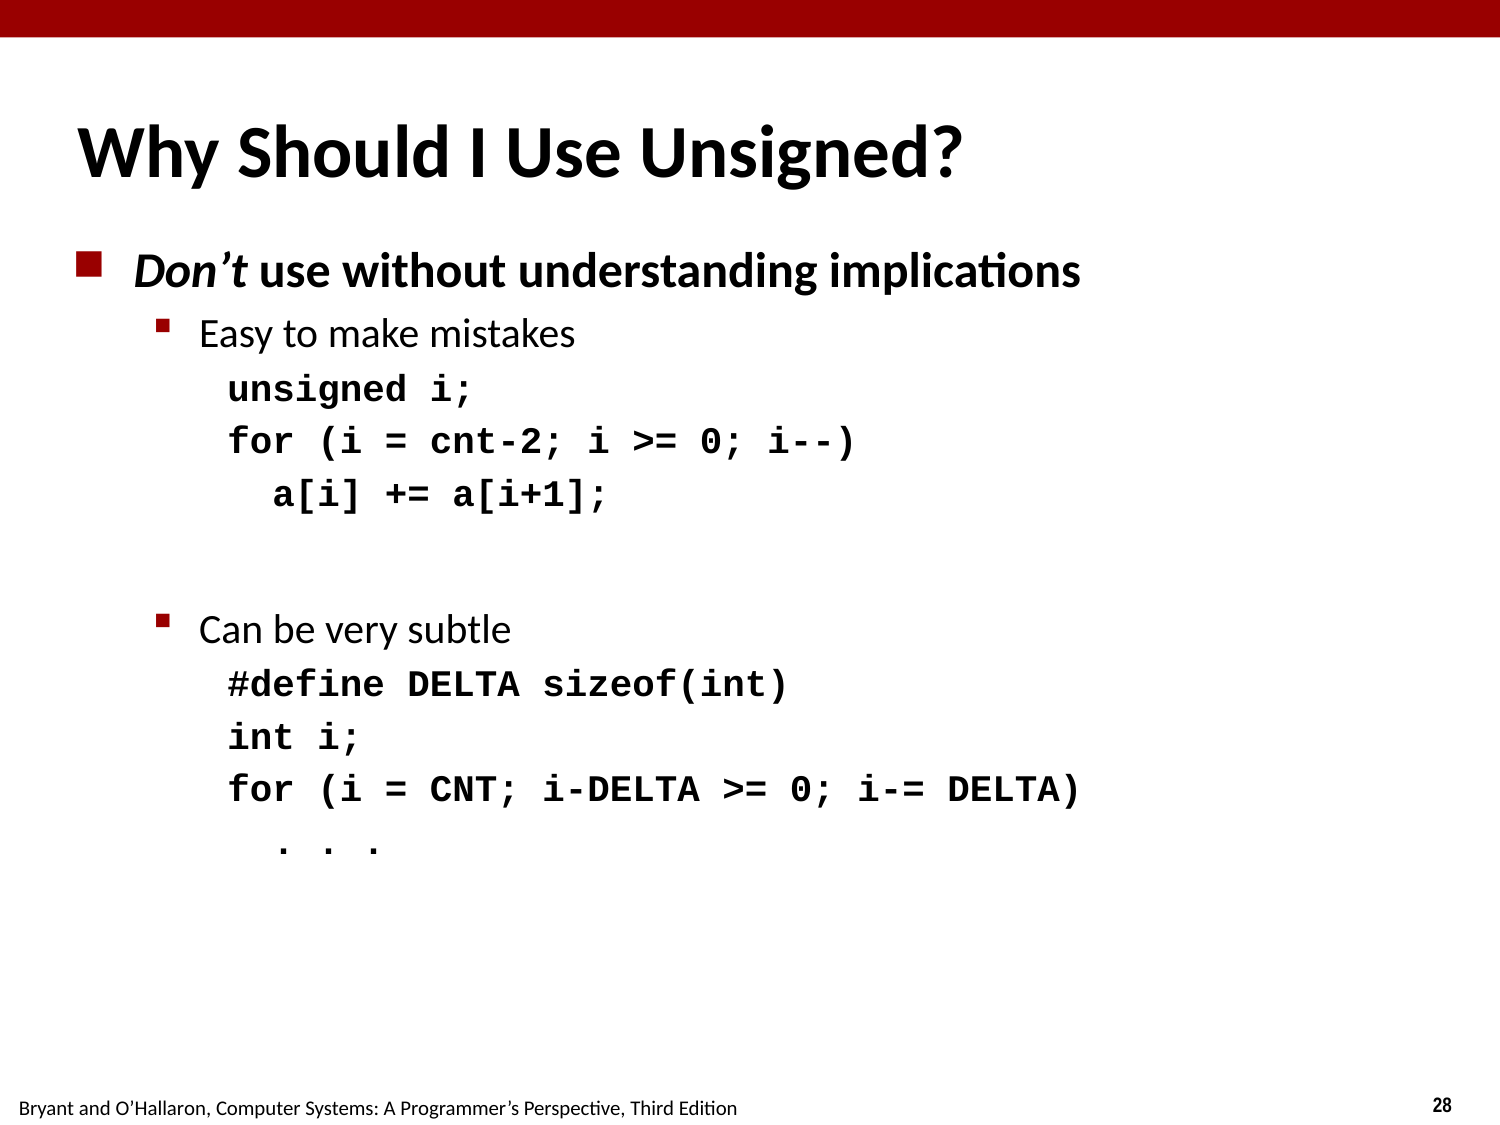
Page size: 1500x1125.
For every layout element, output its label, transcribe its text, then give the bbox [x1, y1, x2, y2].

list Don’t use without understanding implications Easy to make mistakes unsigned i; for (i = cnt-2; i >= 0; i--) a[i] += a[i+1]; Can be very subtle #define DELTA sizeof(int) int i; for (i = CNT; i-DELTA >= 0; i-= DELTA) . . . [62, 230, 1425, 1088]
title Why Should I Use Unsigned? [62, 99, 1285, 194]
